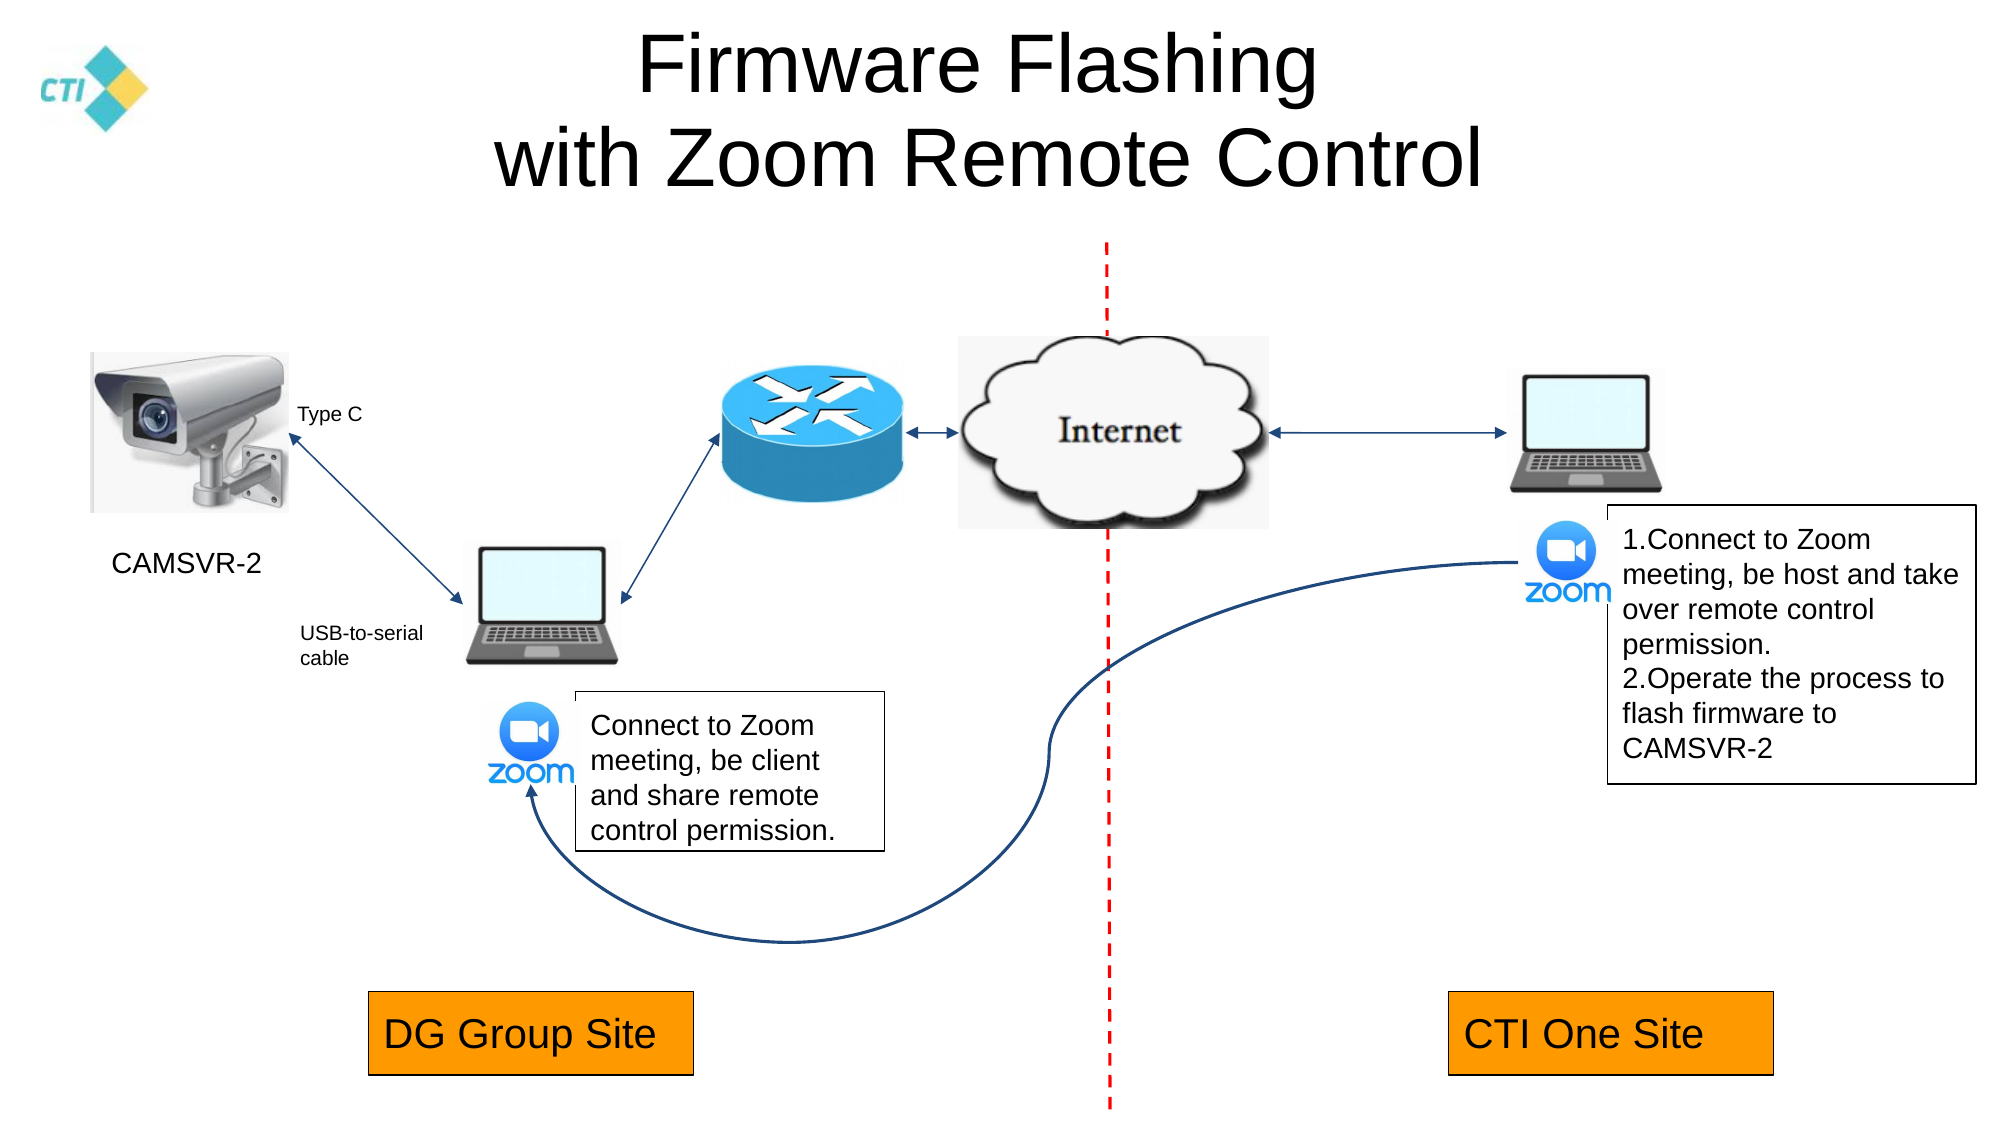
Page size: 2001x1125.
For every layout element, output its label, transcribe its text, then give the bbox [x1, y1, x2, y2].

text_box CTI One Site [1448, 991, 1774, 1075]
picture [958, 336, 1269, 529]
text_box Firmware Flashing with Zoom Remote Control [89, 29, 1890, 218]
picture [481, 701, 581, 785]
text_box 1.Connect to Zoom meeting, be host and take over remote control permission. 2.Operate the process to flash firmware to CAMSVR-2 [1607, 505, 1977, 785]
text_box CAMSVR-2 [96, 528, 283, 563]
picture [41, 44, 150, 135]
picture [1518, 520, 1618, 604]
text_box Connect to Zoom meeting, be client and share remote control permission. [575, 691, 885, 852]
picture [1507, 368, 1666, 498]
text_box USB-to-serial cable [284, 604, 450, 691]
picture [90, 352, 289, 513]
picture [463, 540, 622, 669]
text_box Type C [282, 385, 391, 437]
picture [720, 360, 906, 506]
text_box DG Group Site [368, 991, 694, 1075]
